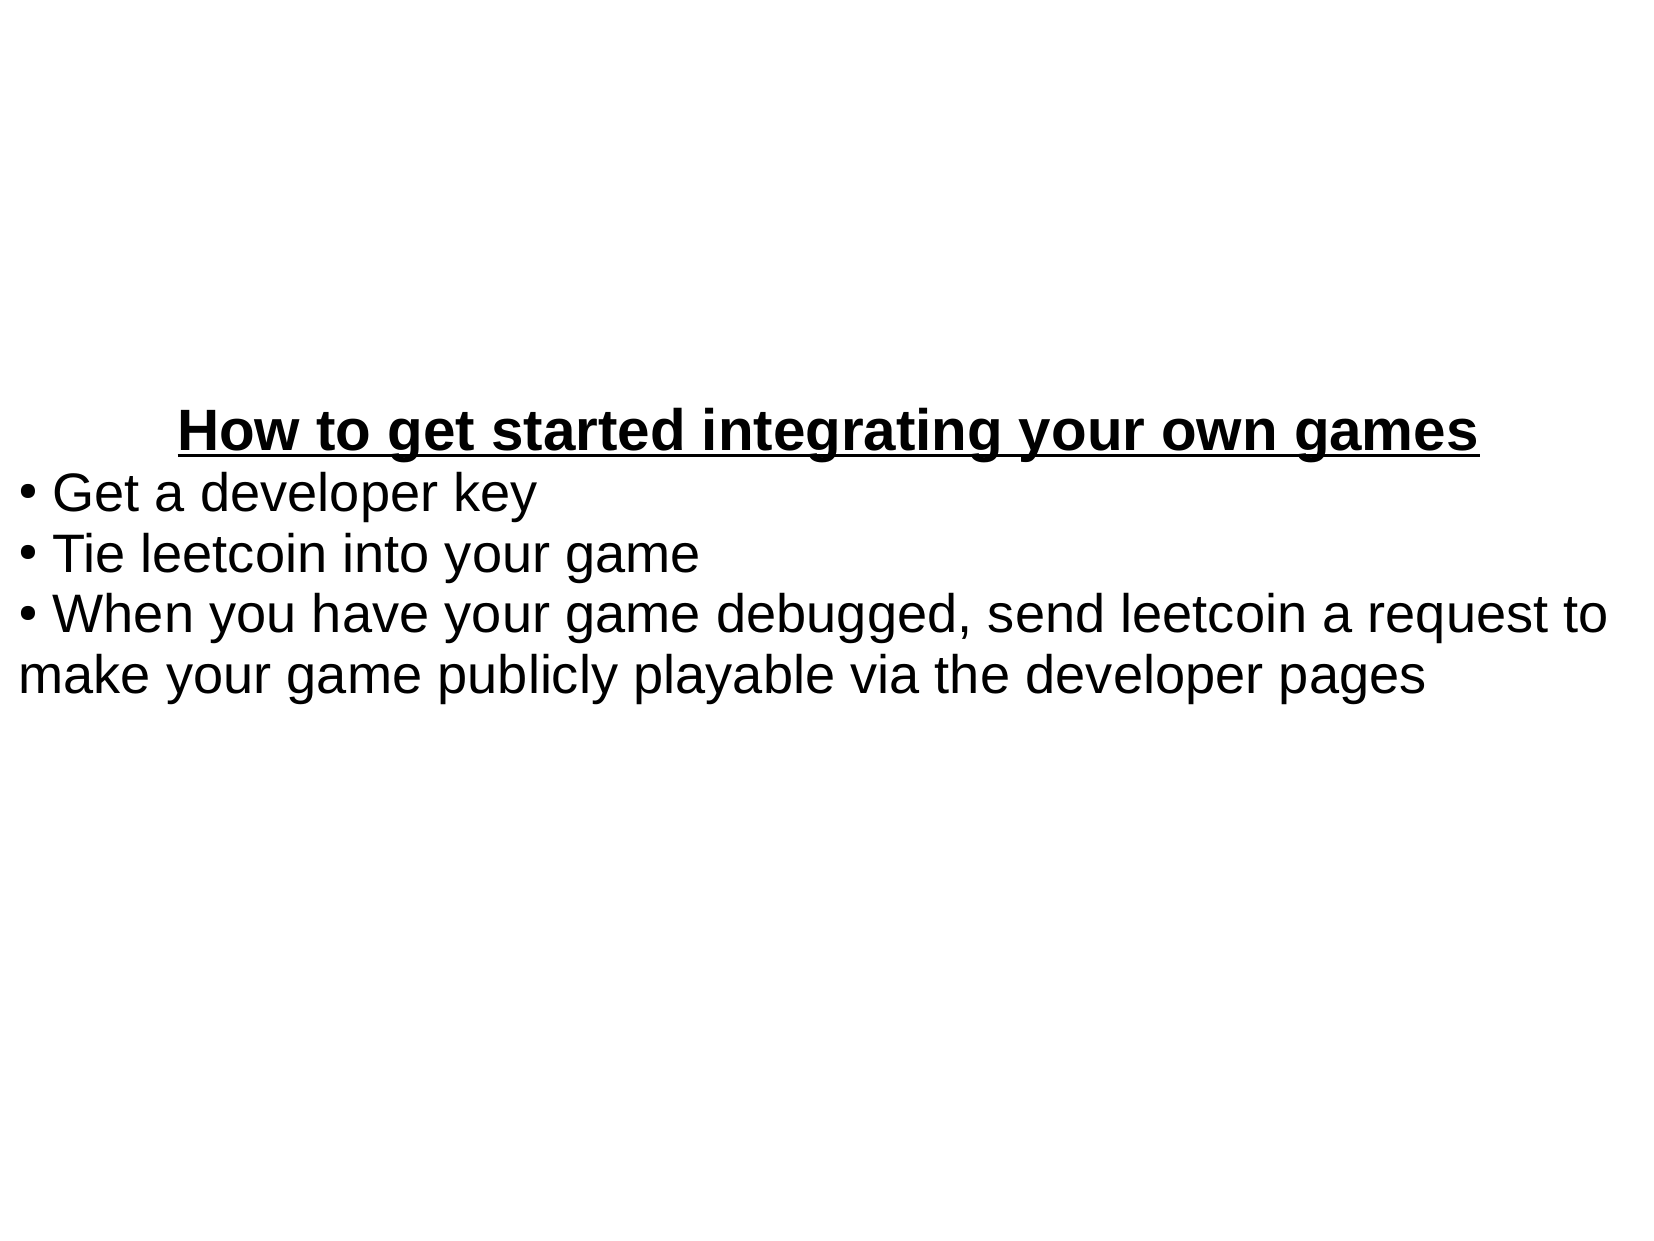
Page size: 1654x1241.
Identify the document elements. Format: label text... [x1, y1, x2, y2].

text_box How to get started integrating your own games Get a developer key Tie leetcoin into your game When you have your game debugged, send leetcoin a request to make your game publicly playable via the developer pages [3, 390, 1654, 713]
